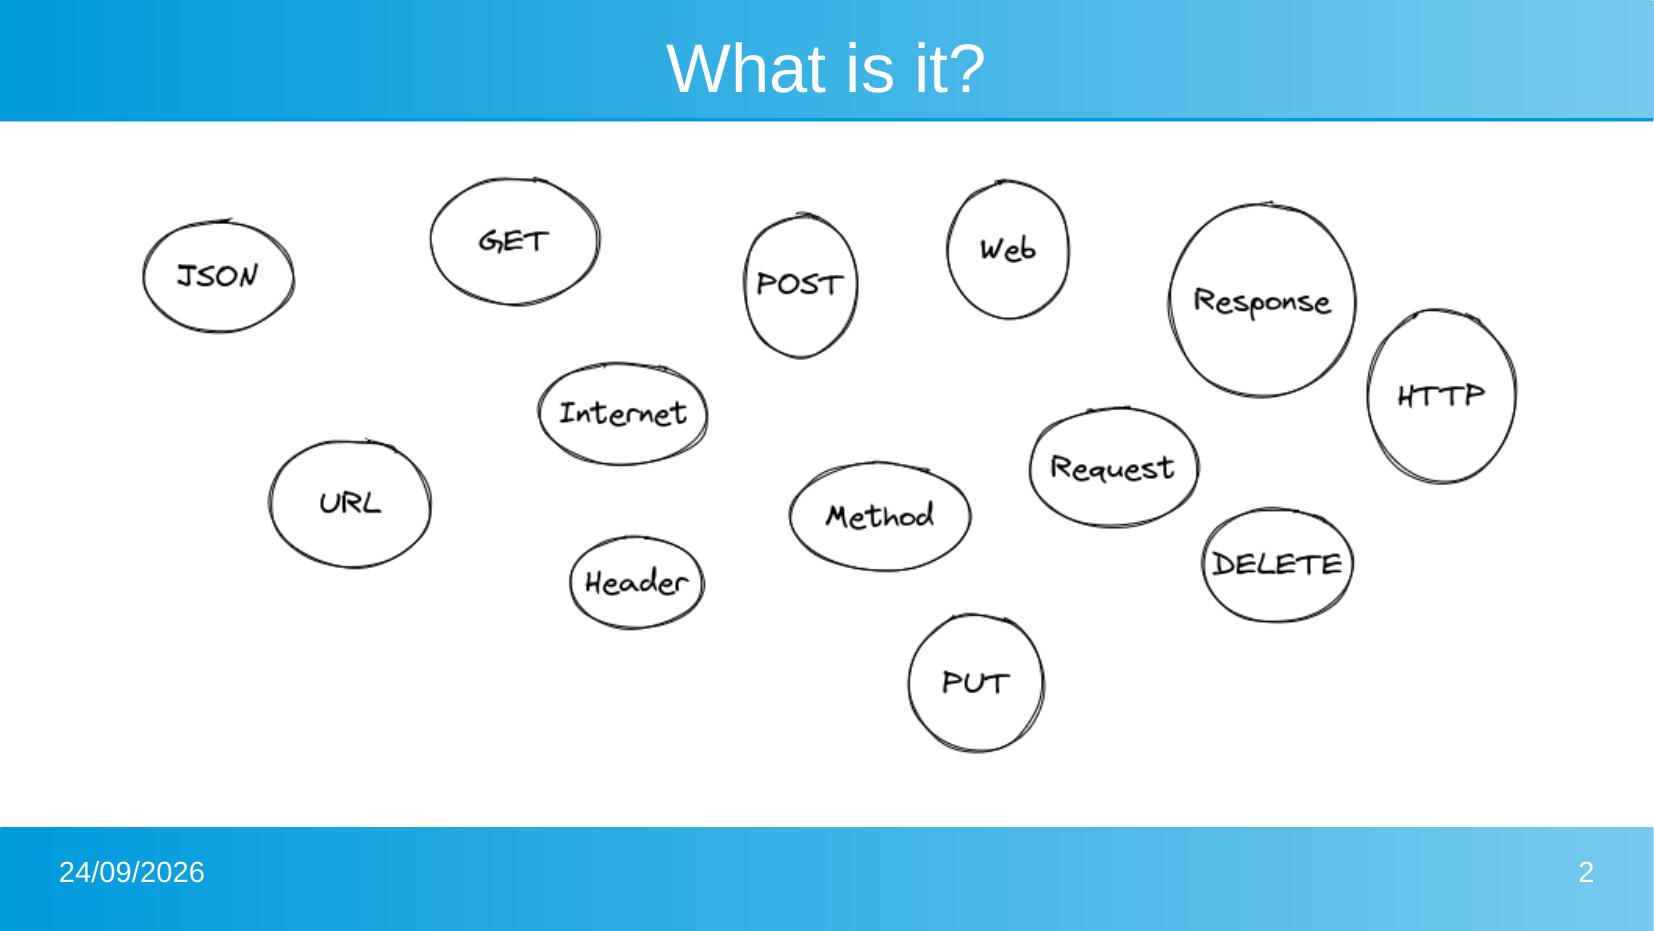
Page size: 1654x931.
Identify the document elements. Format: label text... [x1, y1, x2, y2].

picture [127, 163, 1531, 768]
title What is it? [59, 29, 1595, 108]
